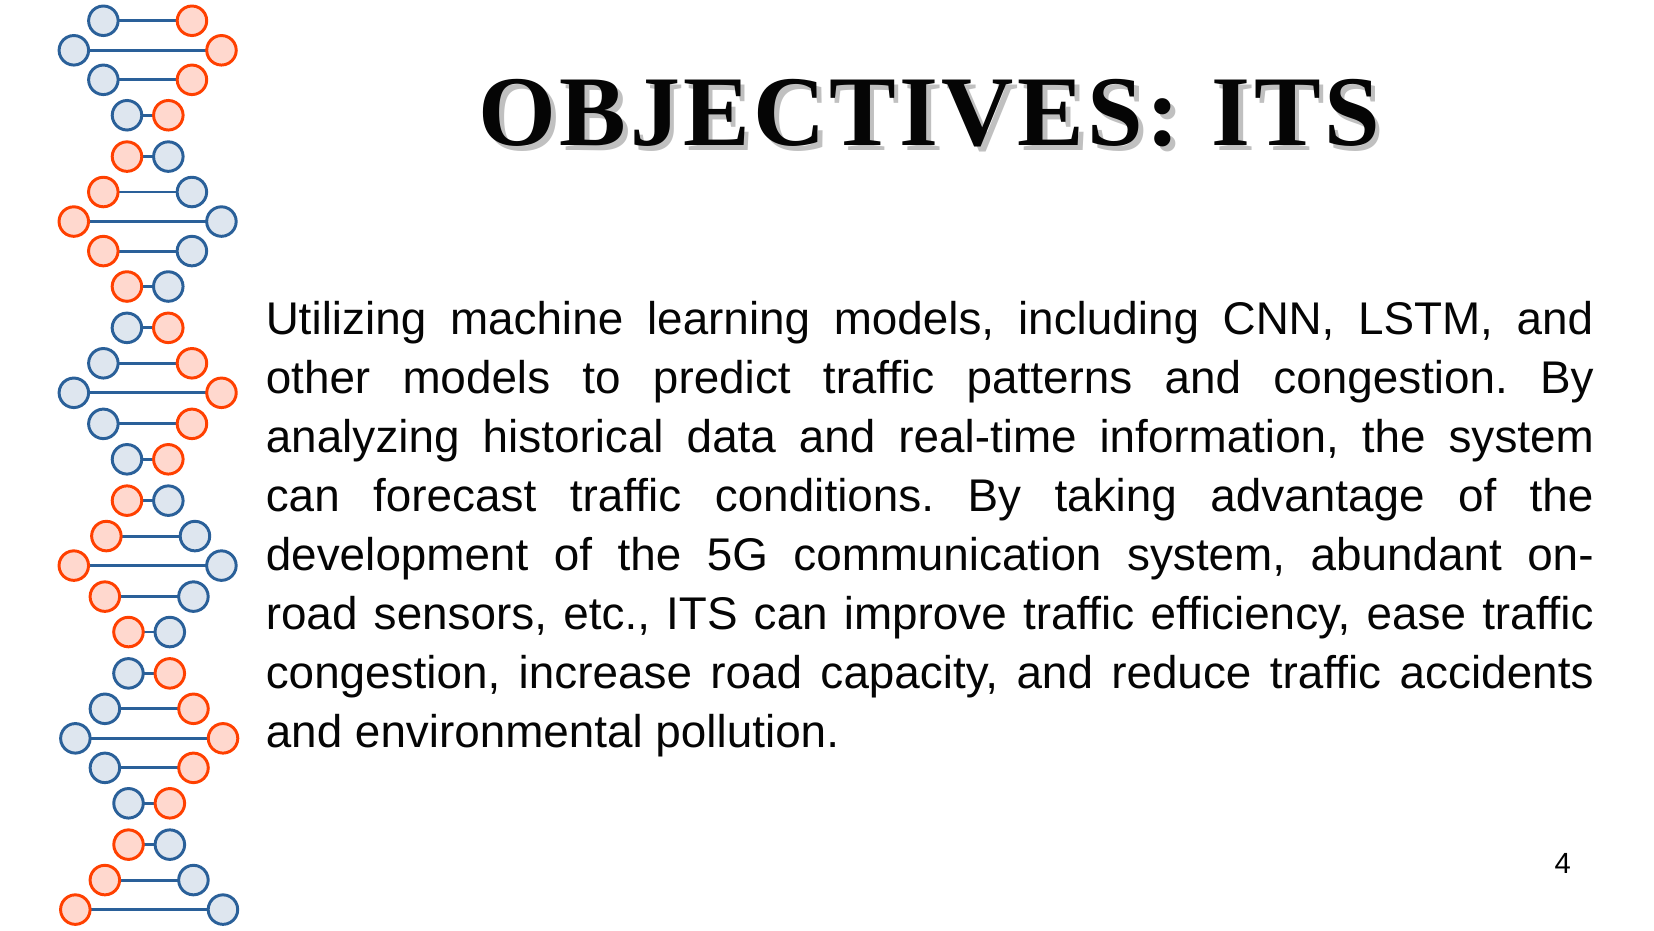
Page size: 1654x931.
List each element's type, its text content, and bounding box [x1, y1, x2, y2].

list Utilizing machine learning models, including CNN, LSTM, and other models to predict traffic patterns and congestion. By analyzing historical data and real-time information, the system can forecast traffic conditions. By taking advantage of the development of the 5G communication system, abundant on-road sensors, etc., ITS can improve traffic efficiency, ease traffic congestion, increase road capacity, and reduce traffic accidents and environmental pollution. [265, 285, 1595, 826]
title OBJECTIVES: ITS [265, 35, 1595, 189]
